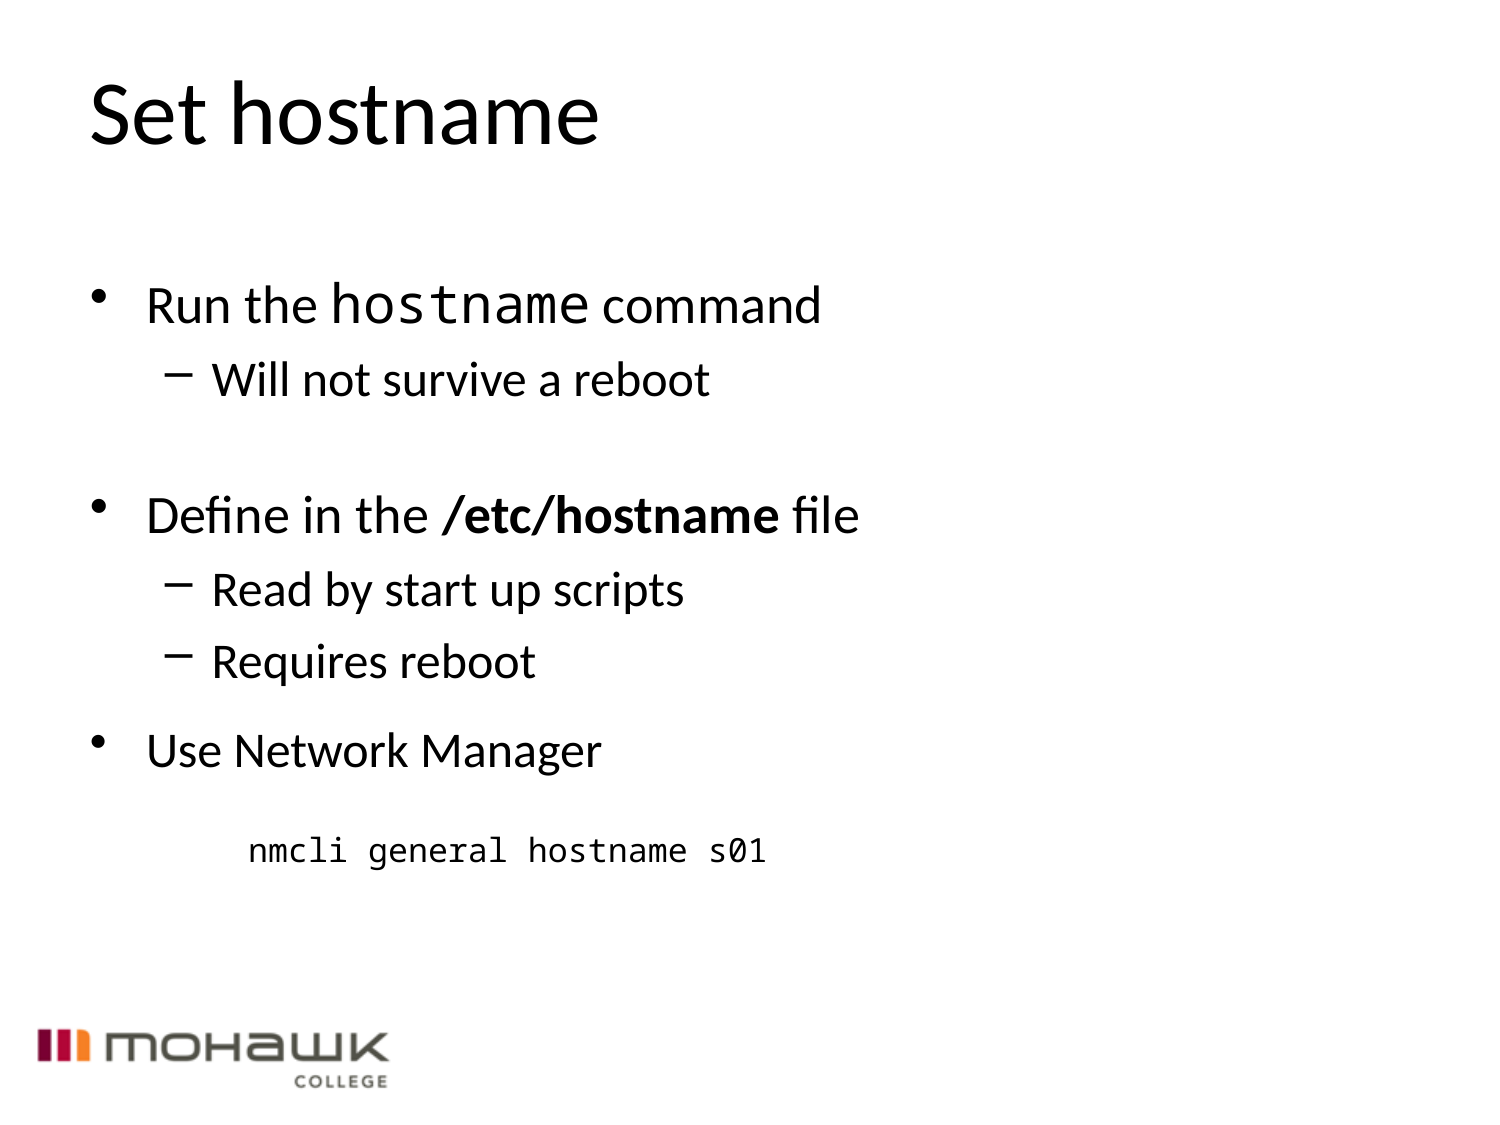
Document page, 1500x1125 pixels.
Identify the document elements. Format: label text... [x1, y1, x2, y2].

list nmcli general hostname s01 [233, 822, 1489, 951]
title Set hostname [75, 45, 1425, 233]
picture [5, 1000, 422, 1118]
list Run the hostname command Will not survive a reboot Define in the /etc/hostname file Read by start up scripts Requires reboot Use Network Manager [75, 262, 1425, 1005]
